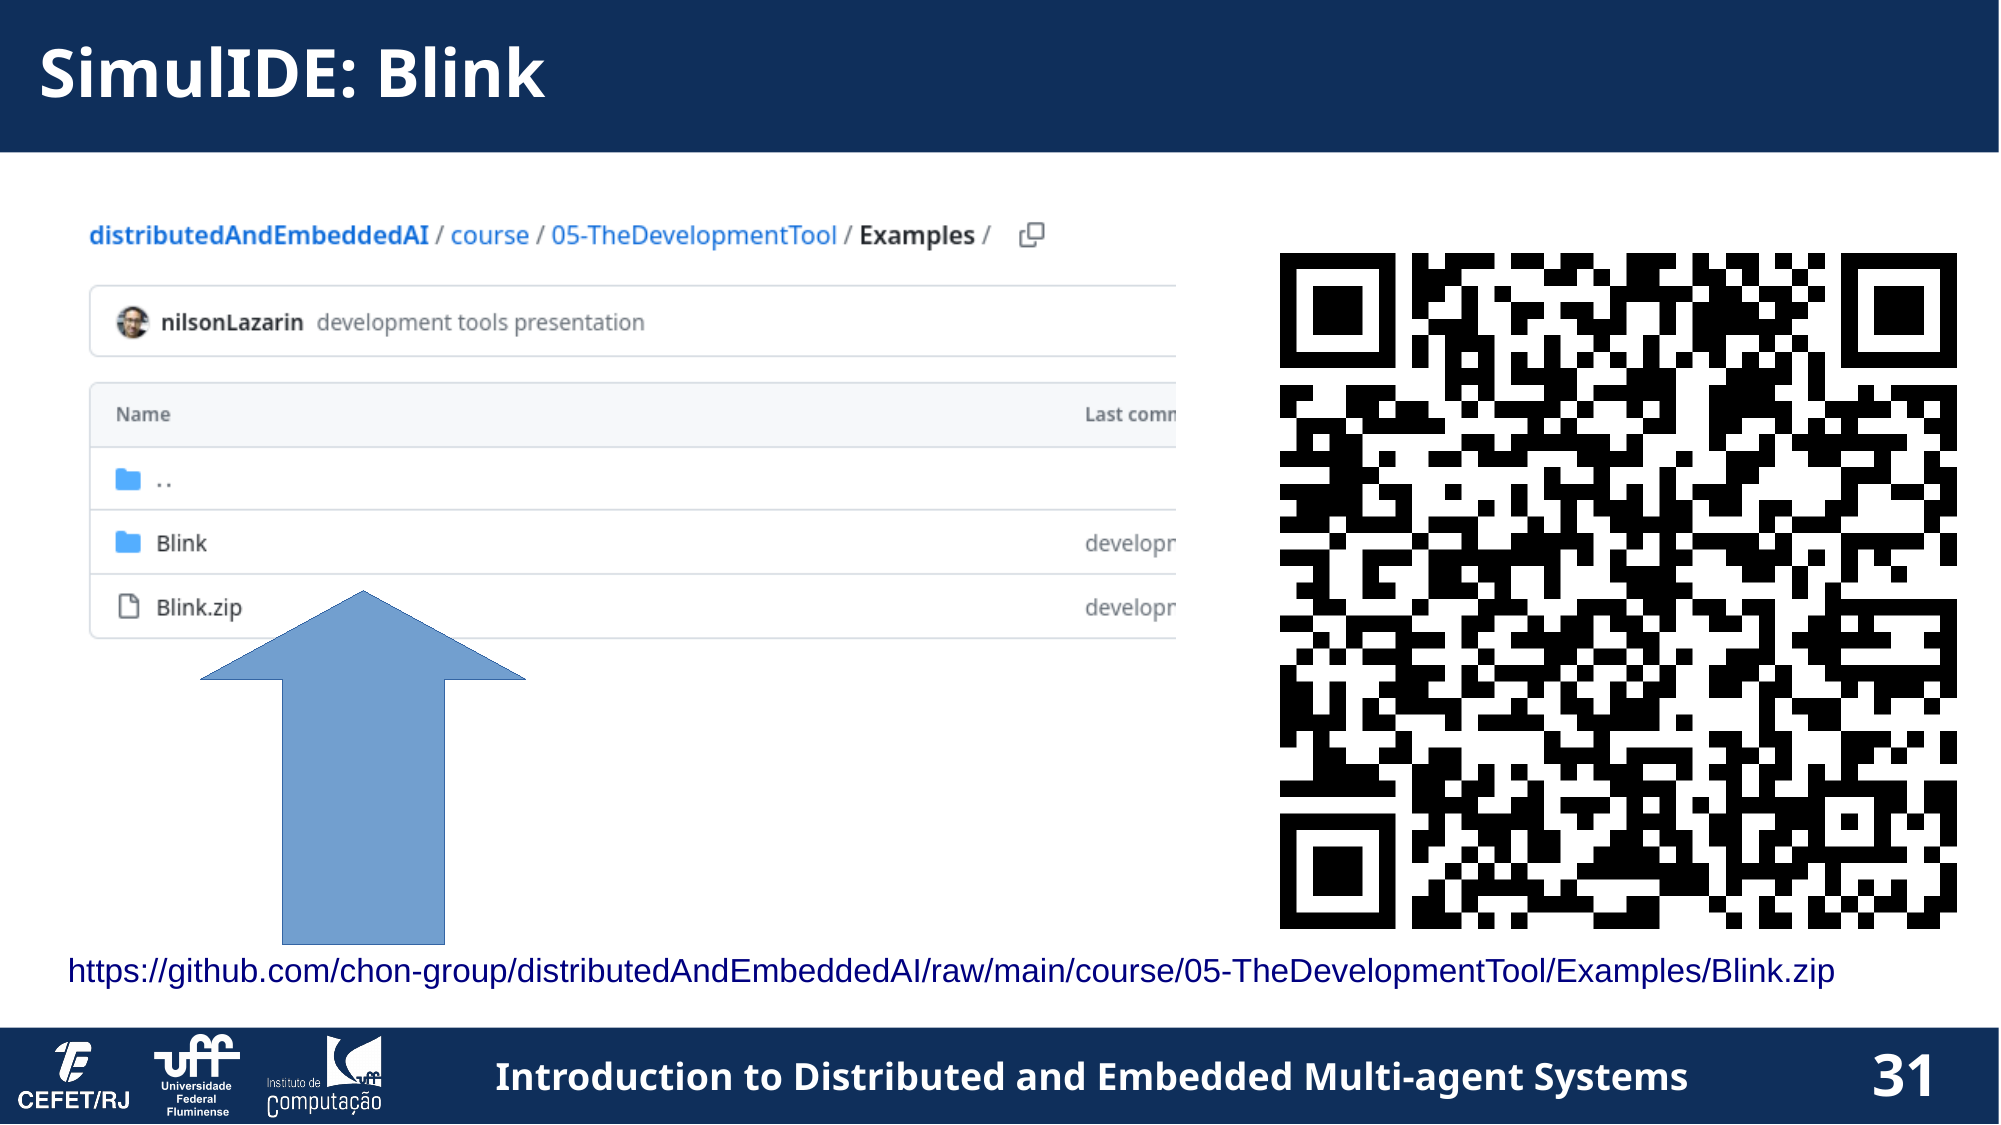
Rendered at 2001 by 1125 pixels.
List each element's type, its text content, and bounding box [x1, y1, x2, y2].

text_box https://github.com/chon-group/distributedAndEmbeddedAI/raw/main/course/05-TheDevelopmentTool/Examples/Blink.zip [53, 944, 1914, 1004]
text_box SimulIDE: Blink [25, 23, 1998, 116]
picture [265, 1033, 383, 1118]
picture [80, 210, 1176, 680]
picture [18, 1021, 129, 1125]
picture [153, 1033, 241, 1121]
picture [1263, 236, 1973, 945]
text_box [200, 590, 526, 945]
